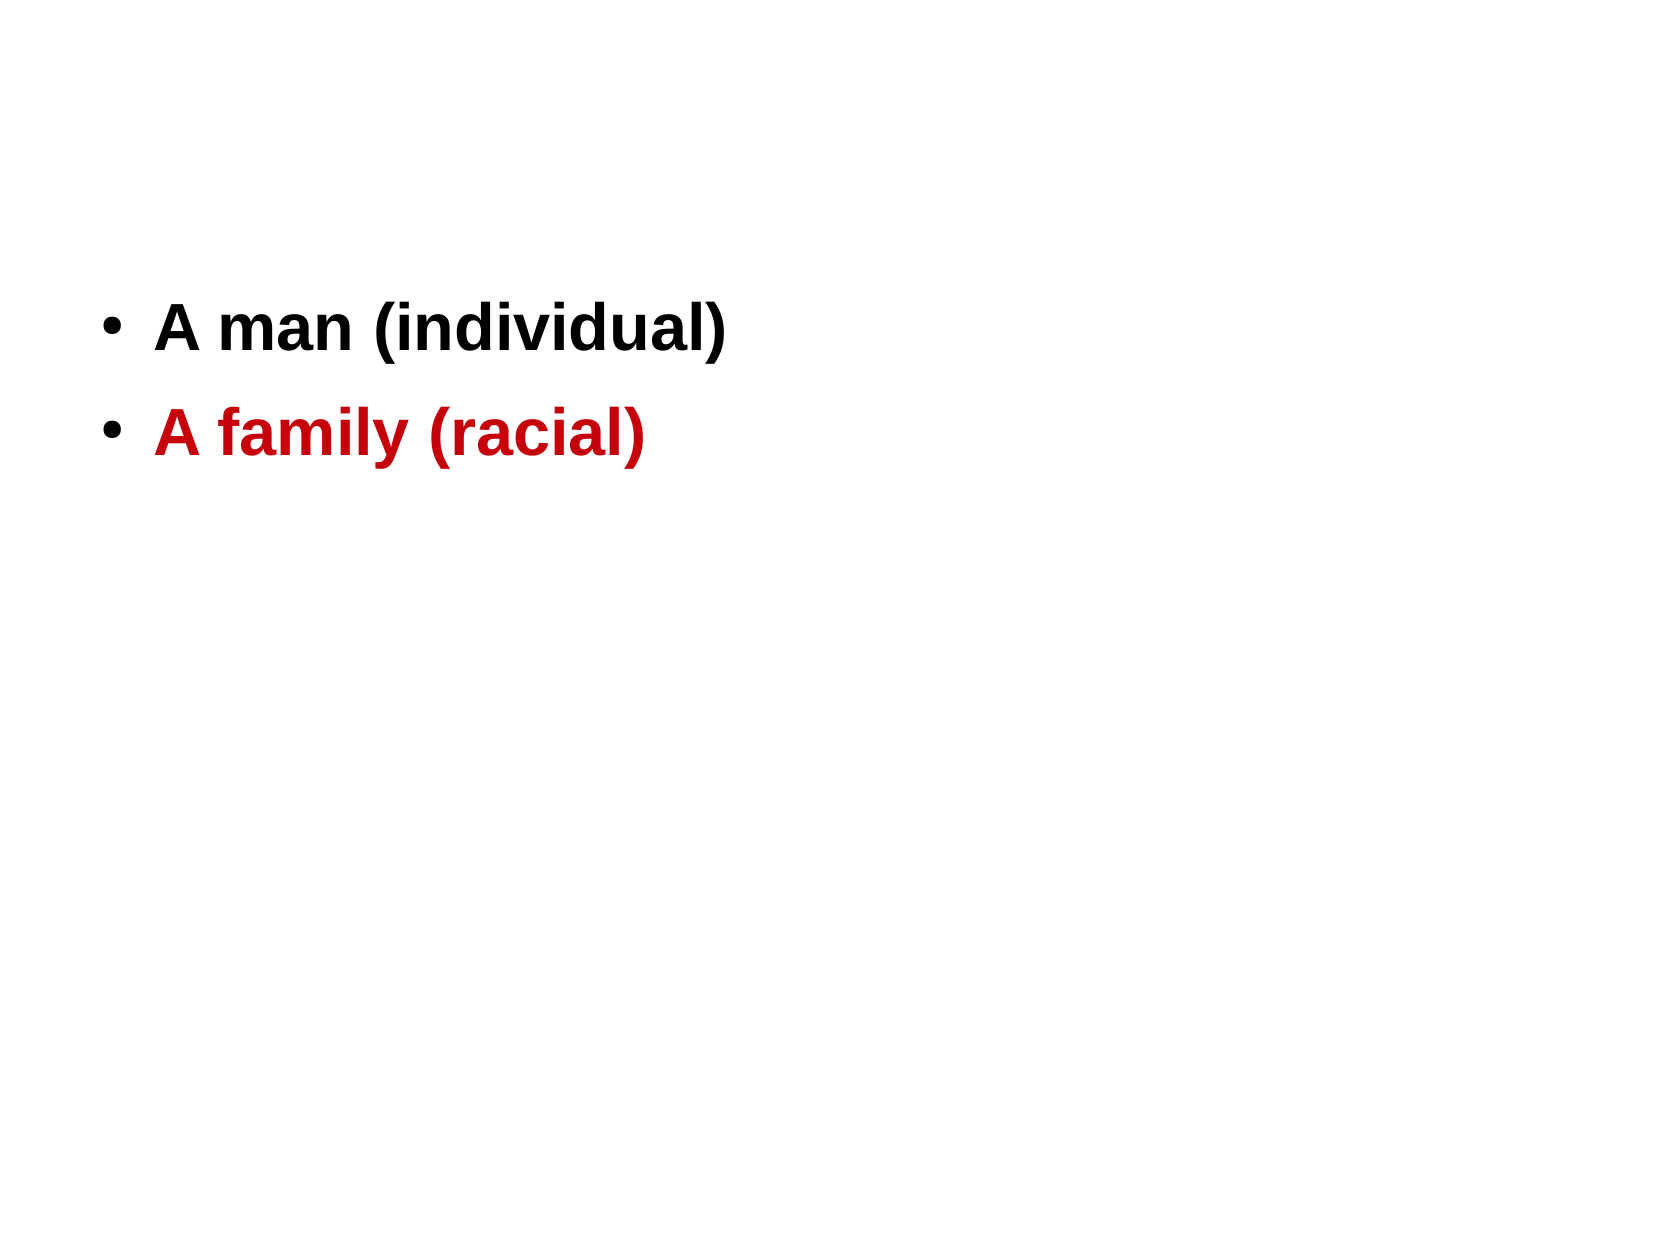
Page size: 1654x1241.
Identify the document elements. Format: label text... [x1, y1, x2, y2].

list A man (individual) A family (racial) [82, 290, 1571, 1109]
